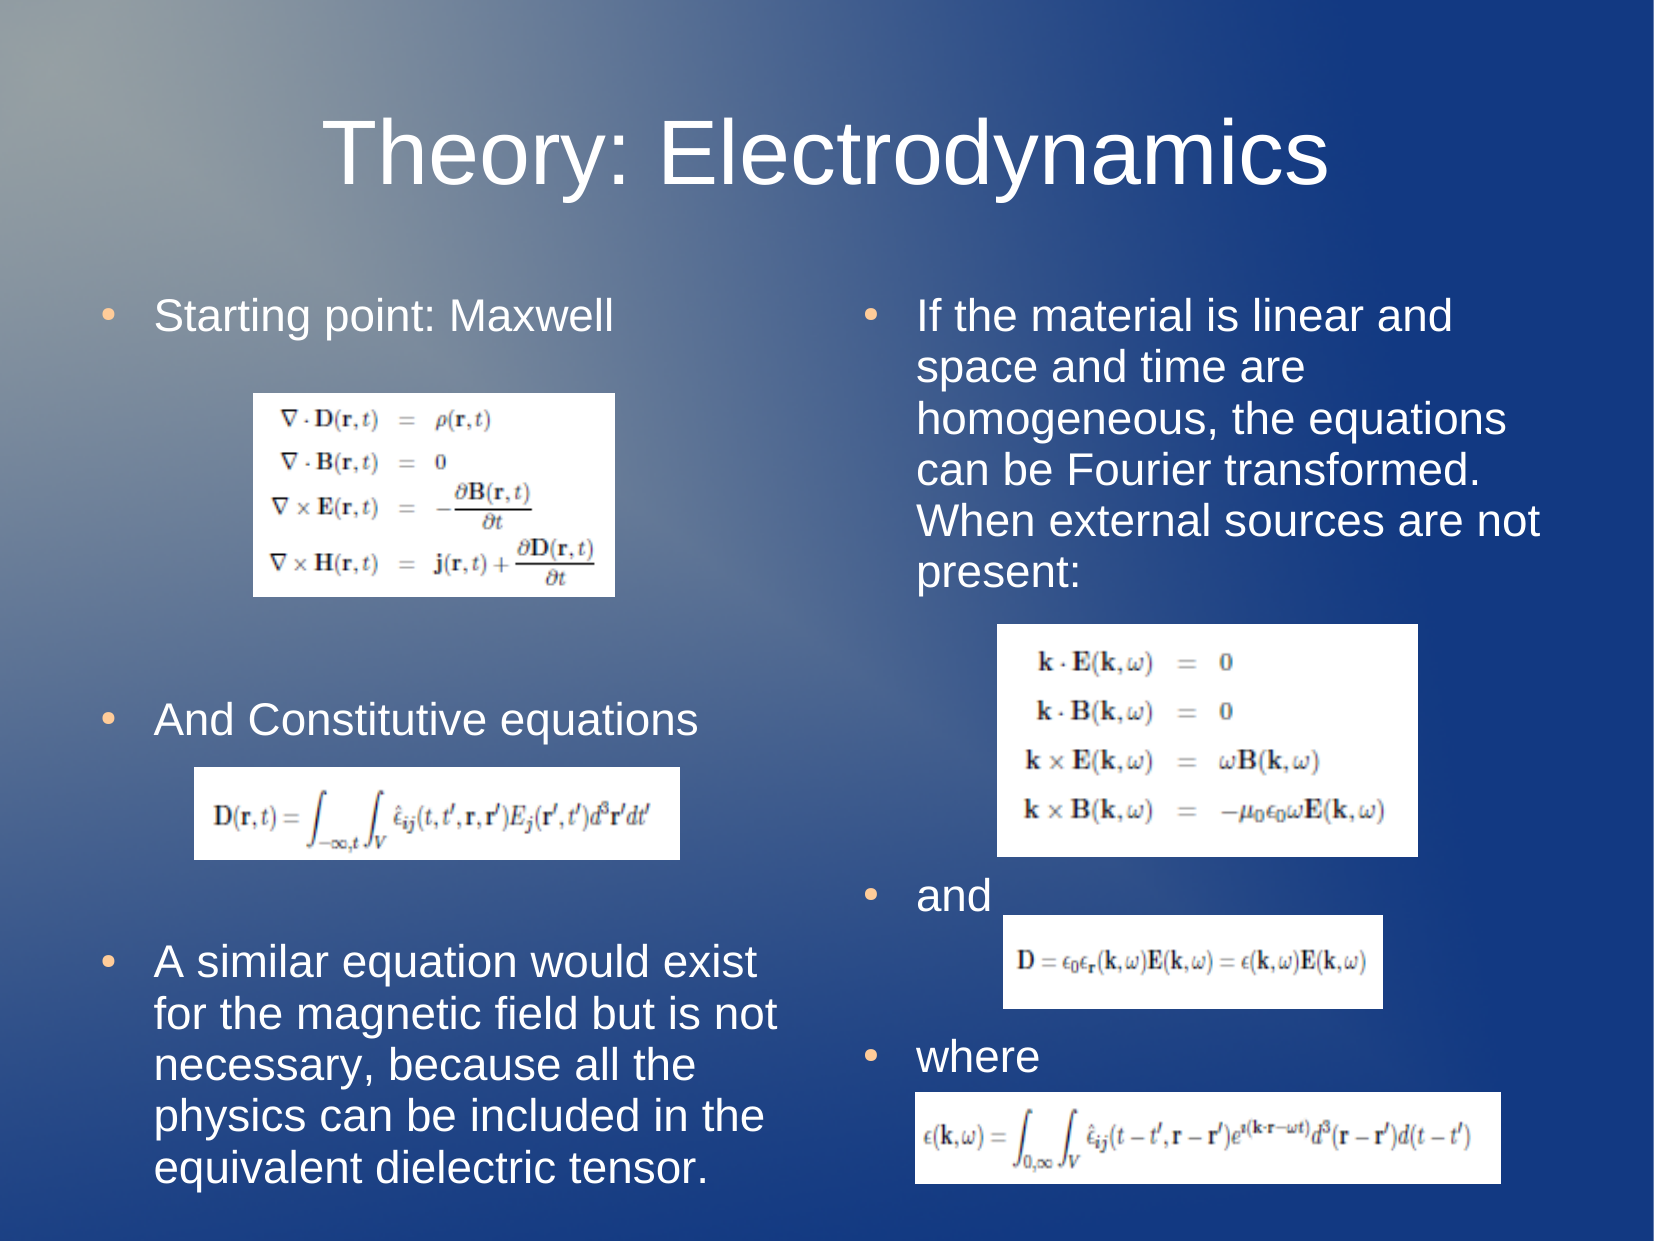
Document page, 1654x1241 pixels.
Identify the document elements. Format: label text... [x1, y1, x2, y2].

list Starting point: Maxwell And Constitutive equations A similar equation would exist for the magnetic field but is not necessary, because all the physics can be included in the equivalent dielectric tensor. [82, 290, 809, 1193]
title Theory: Electrodynamics [82, 49, 1571, 257]
picture [0, 0, 1654, 1241]
list If the material is linear and space and time are homogeneous, the equations can be Fourier transformed. When external sources are not present: and where [845, 290, 1572, 1094]
